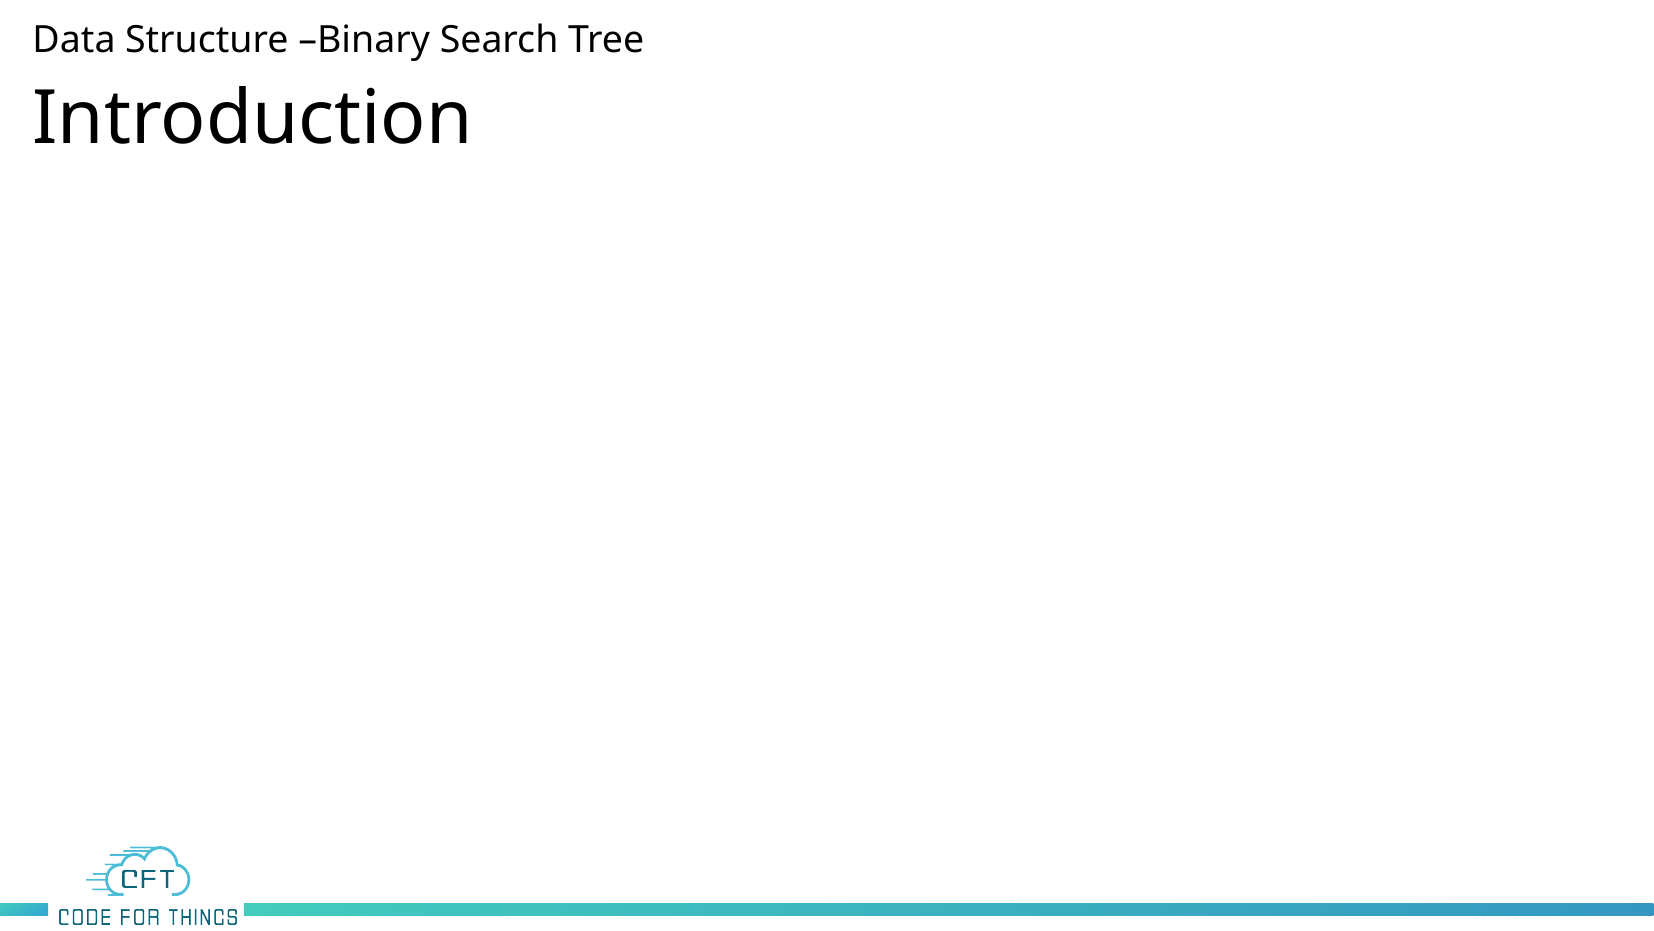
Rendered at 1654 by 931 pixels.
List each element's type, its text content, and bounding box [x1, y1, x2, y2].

picture [59, 846, 237, 925]
title Data Structure –Binary Search Tree Introduction [32, 12, 1184, 166]
